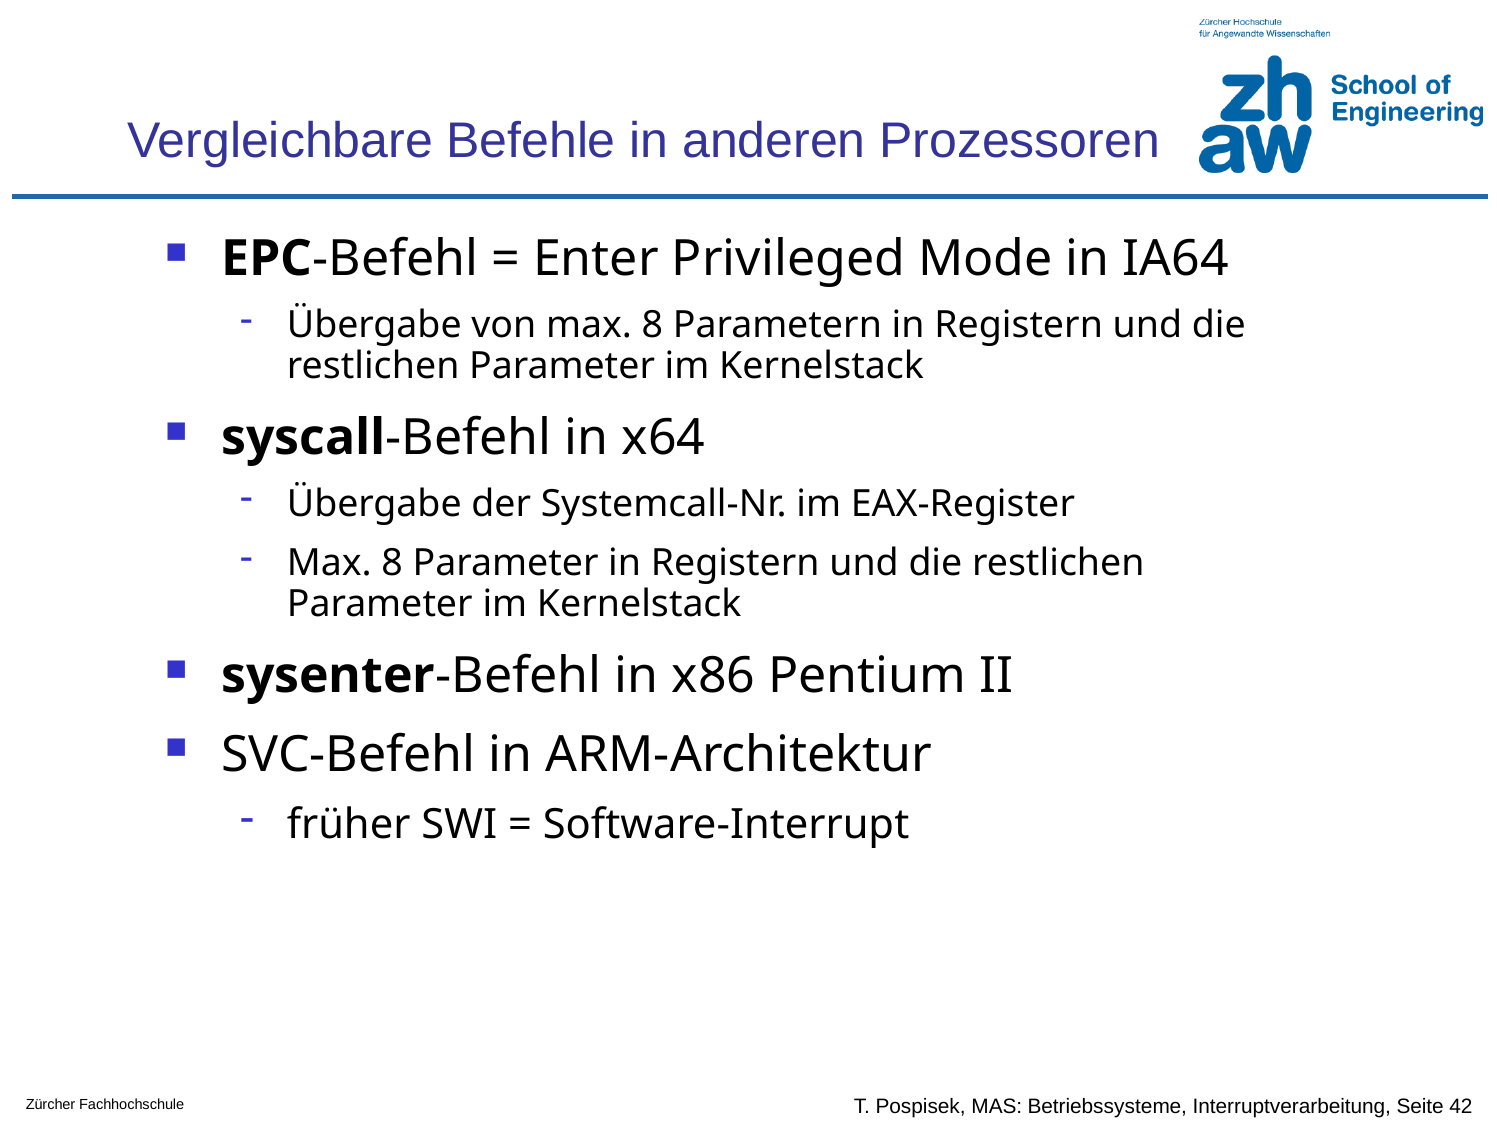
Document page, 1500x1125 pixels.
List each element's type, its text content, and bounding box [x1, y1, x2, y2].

list EPC-Befehl = Enter Privileged Mode in IA64 Übergabe von max. 8 Parametern in Registern und die restlichen Parameter im Kernelstack syscall-Befehl in x64 Übergabe der Systemcall-Nr. im EAX-Register Max. 8 Parameter in Registern und die restlichen Parameter im Kernelstack sysenter-Befehl in x86 Pentium II SVC-Befehl in ARM-Architektur früher SWI = Software-Interrupt [150, 224, 1338, 764]
picture [1199, 19, 1483, 173]
title Vergleichbare Befehle in anderen Prozessoren [112, 66, 1391, 175]
